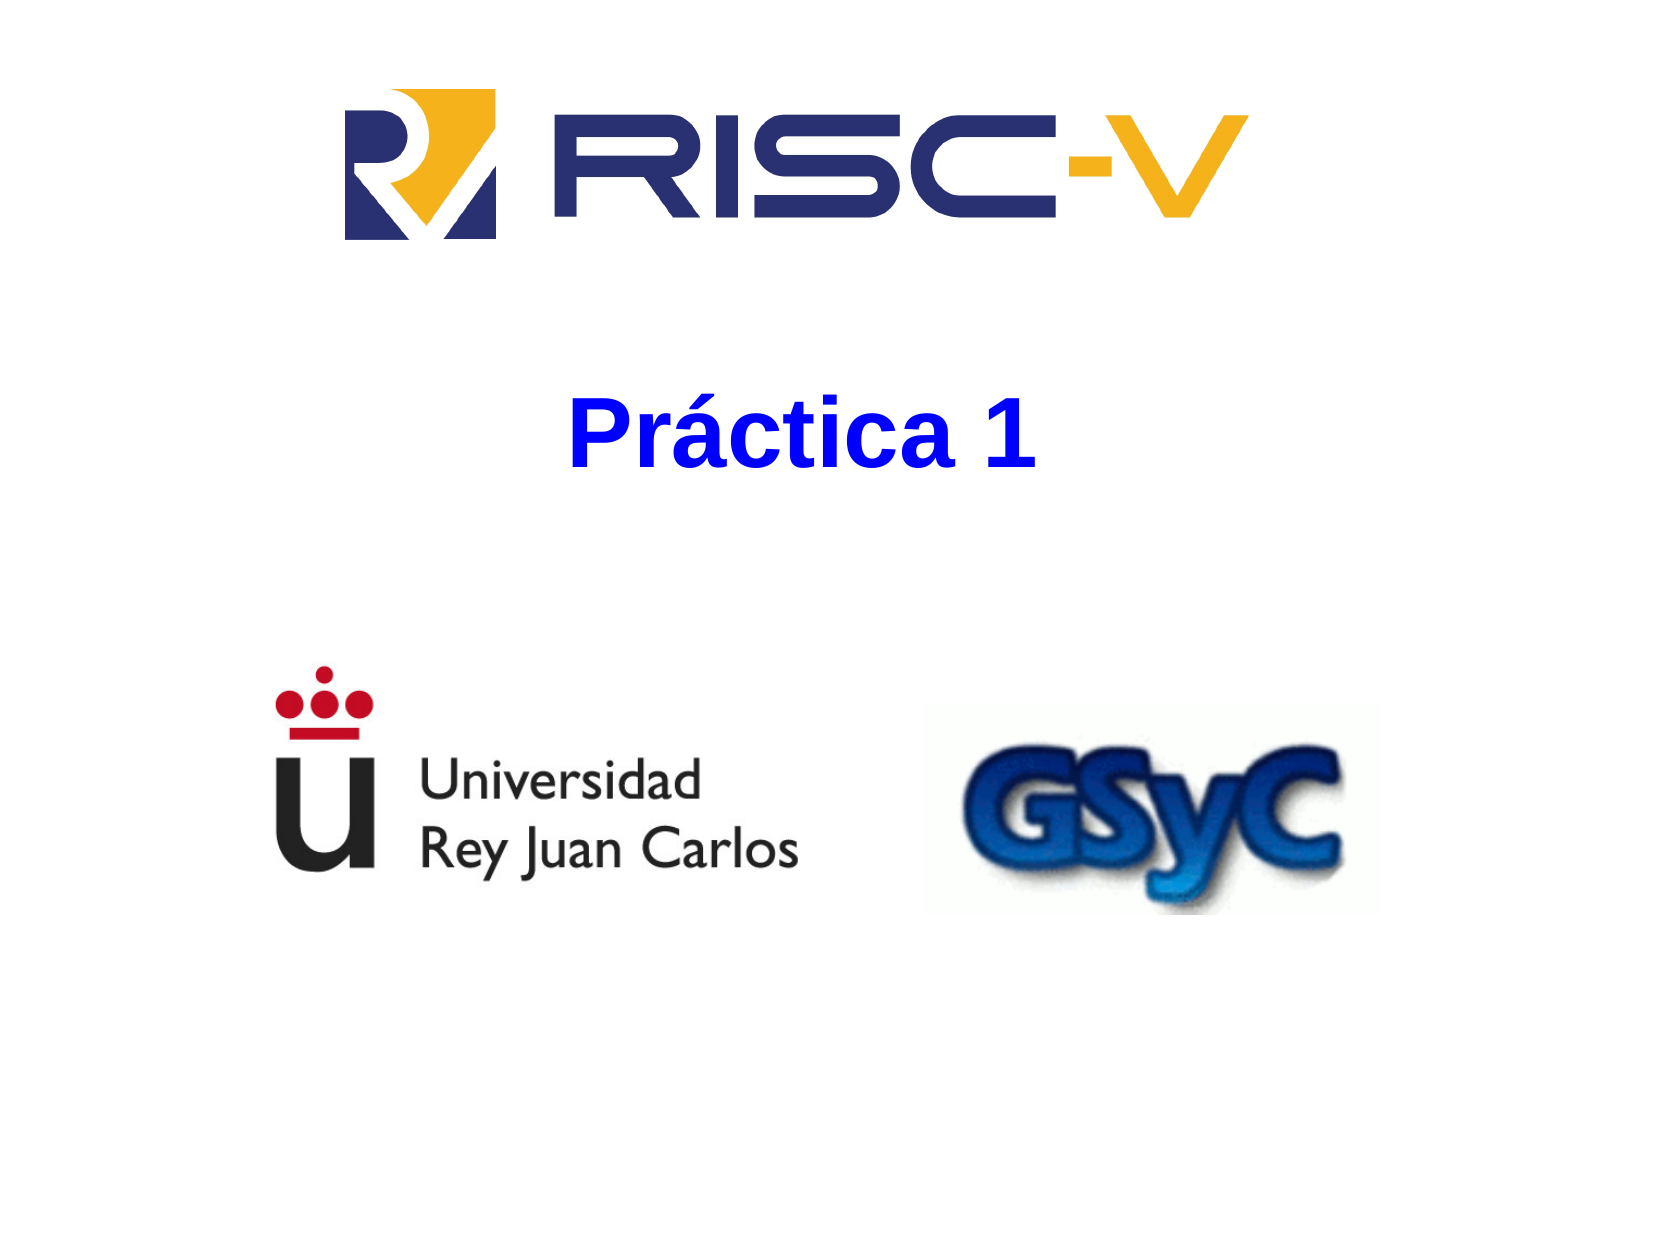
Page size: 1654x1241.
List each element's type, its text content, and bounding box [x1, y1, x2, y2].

picture [345, 89, 1249, 241]
title Práctica 1 [60, 264, 1546, 601]
picture [923, 704, 1381, 916]
picture [241, 644, 826, 901]
